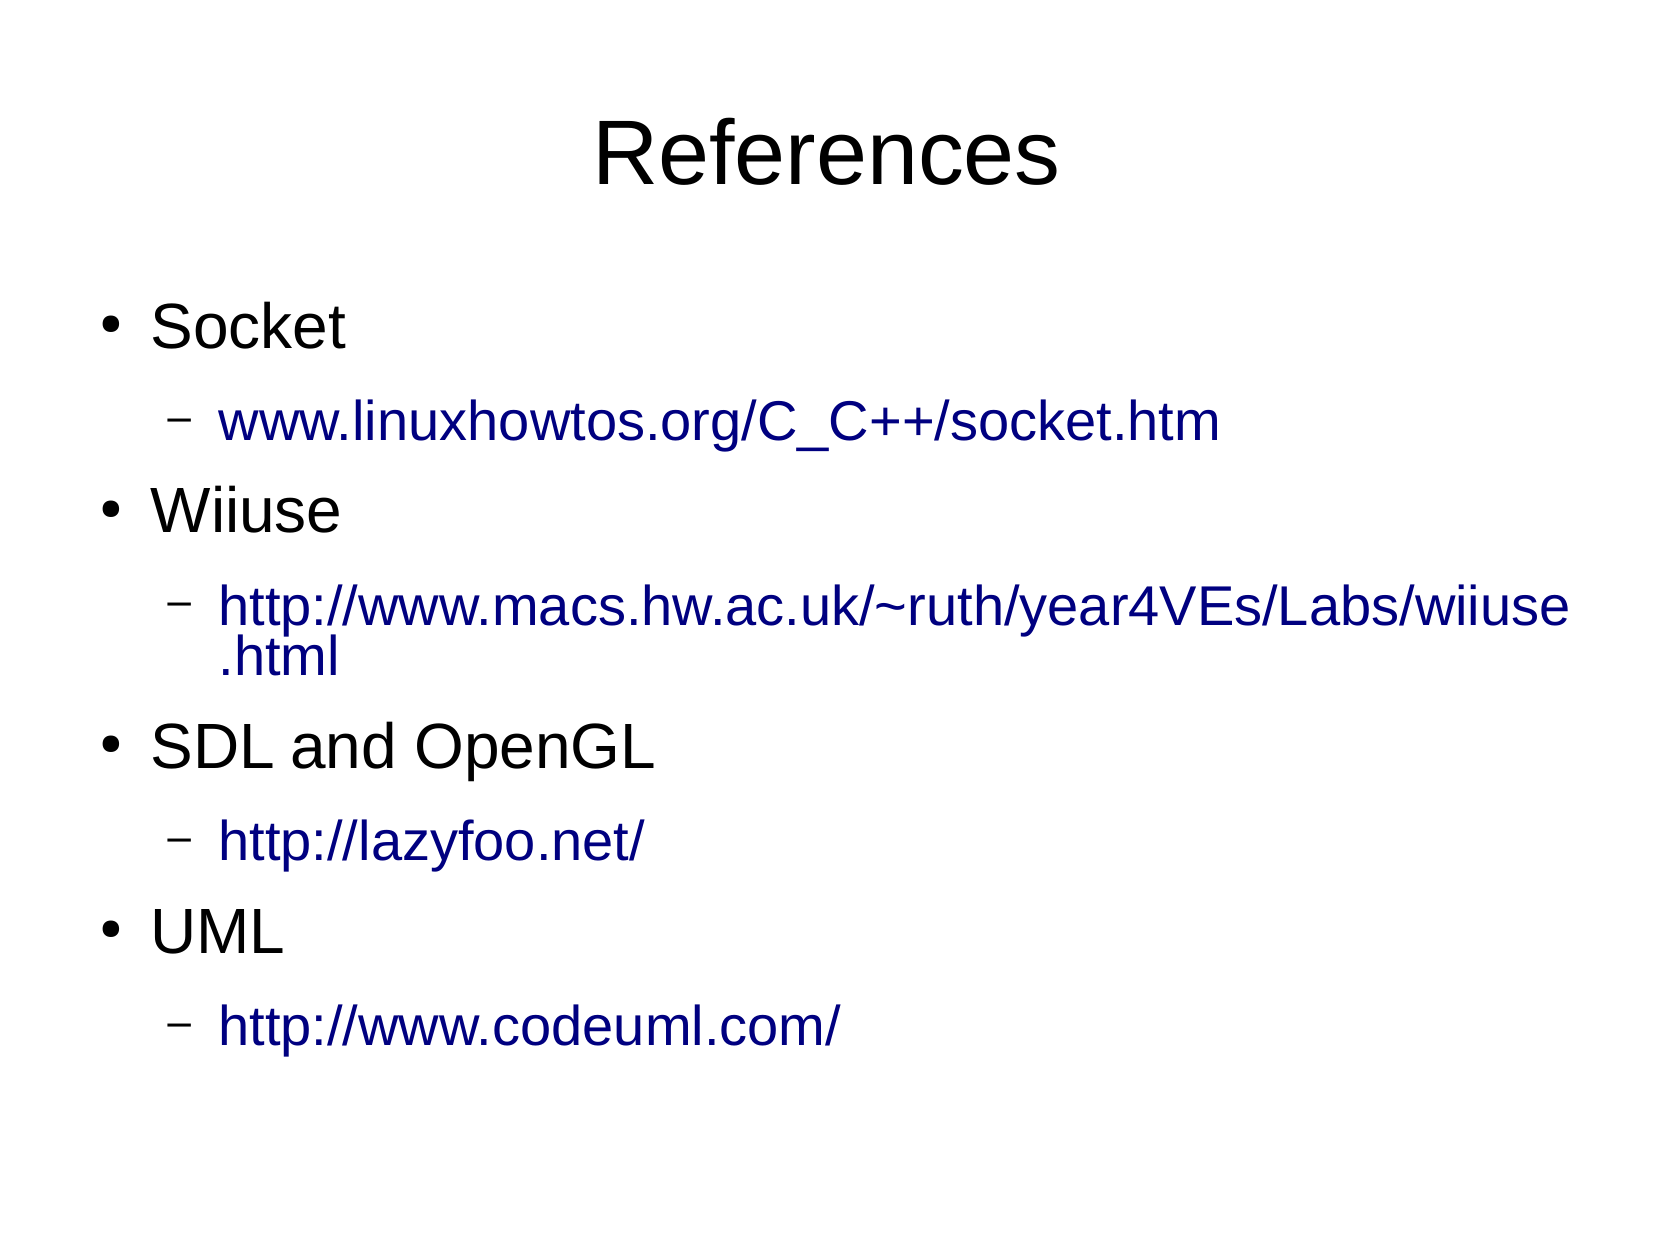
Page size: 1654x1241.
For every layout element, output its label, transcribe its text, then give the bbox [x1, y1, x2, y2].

title References [82, 49, 1571, 257]
list Socket www.linuxhowtos.org/C_C++/socket.htm Wiiuse http://www.macs.hw.ac.uk/~ruth/year4VEs/Labs/wiiuse.html SDL and OpenGL http://lazyfoo.net/ UML http://www.codeuml.com/ [82, 290, 1571, 1010]
